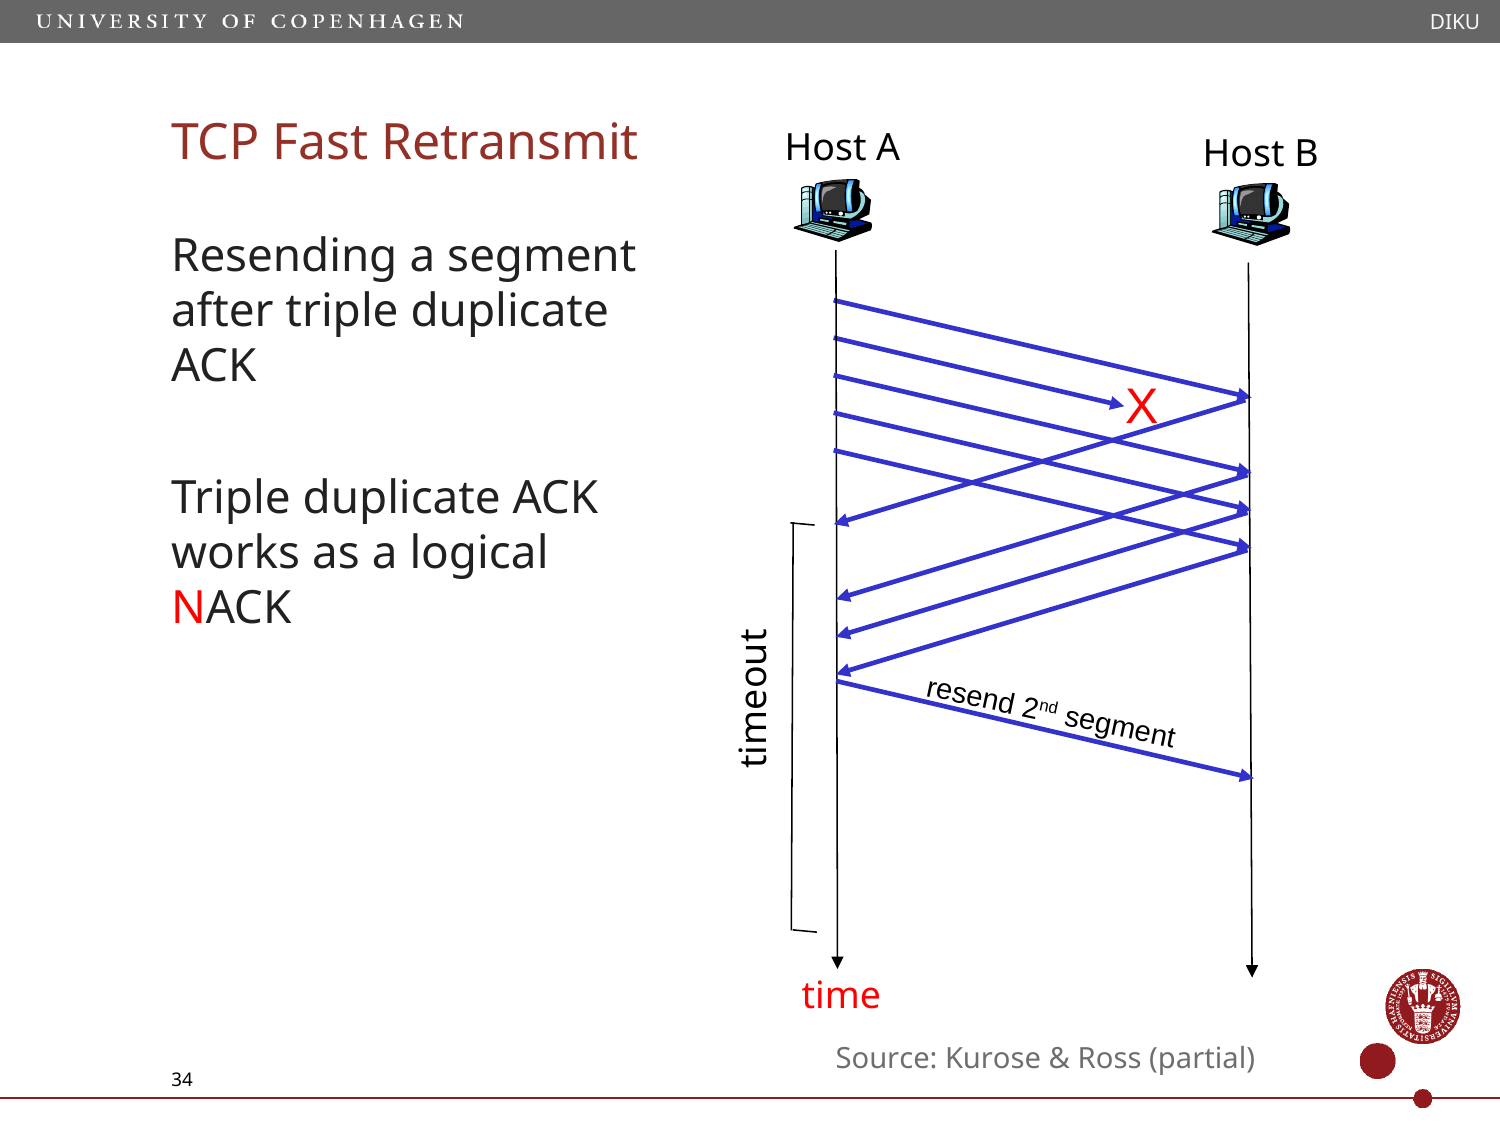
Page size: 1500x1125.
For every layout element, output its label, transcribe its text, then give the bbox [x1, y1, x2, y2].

picture [1211, 182, 1292, 246]
title TCP Fast Retransmit [171, 75, 1329, 171]
text_box time [786, 962, 897, 1024]
text_box X [1110, 365, 1157, 442]
picture [793, 178, 874, 242]
list Resending a segment after triple duplicate ACK Triple duplicate ACK works as a logical NACK [171, 225, 668, 900]
picture [0, 910, 1500, 1122]
text_box DIKU [469, 0, 1495, 43]
text_box Host B [1187, 121, 1334, 182]
text_box <number> [171, 1067, 522, 1092]
text_box Host A [769, 115, 916, 176]
text_box Source: Kurose & Ross (partial) [820, 1031, 1341, 1083]
text_box resend 2nd segment [907, 656, 1245, 775]
text_box timeout [720, 614, 782, 784]
